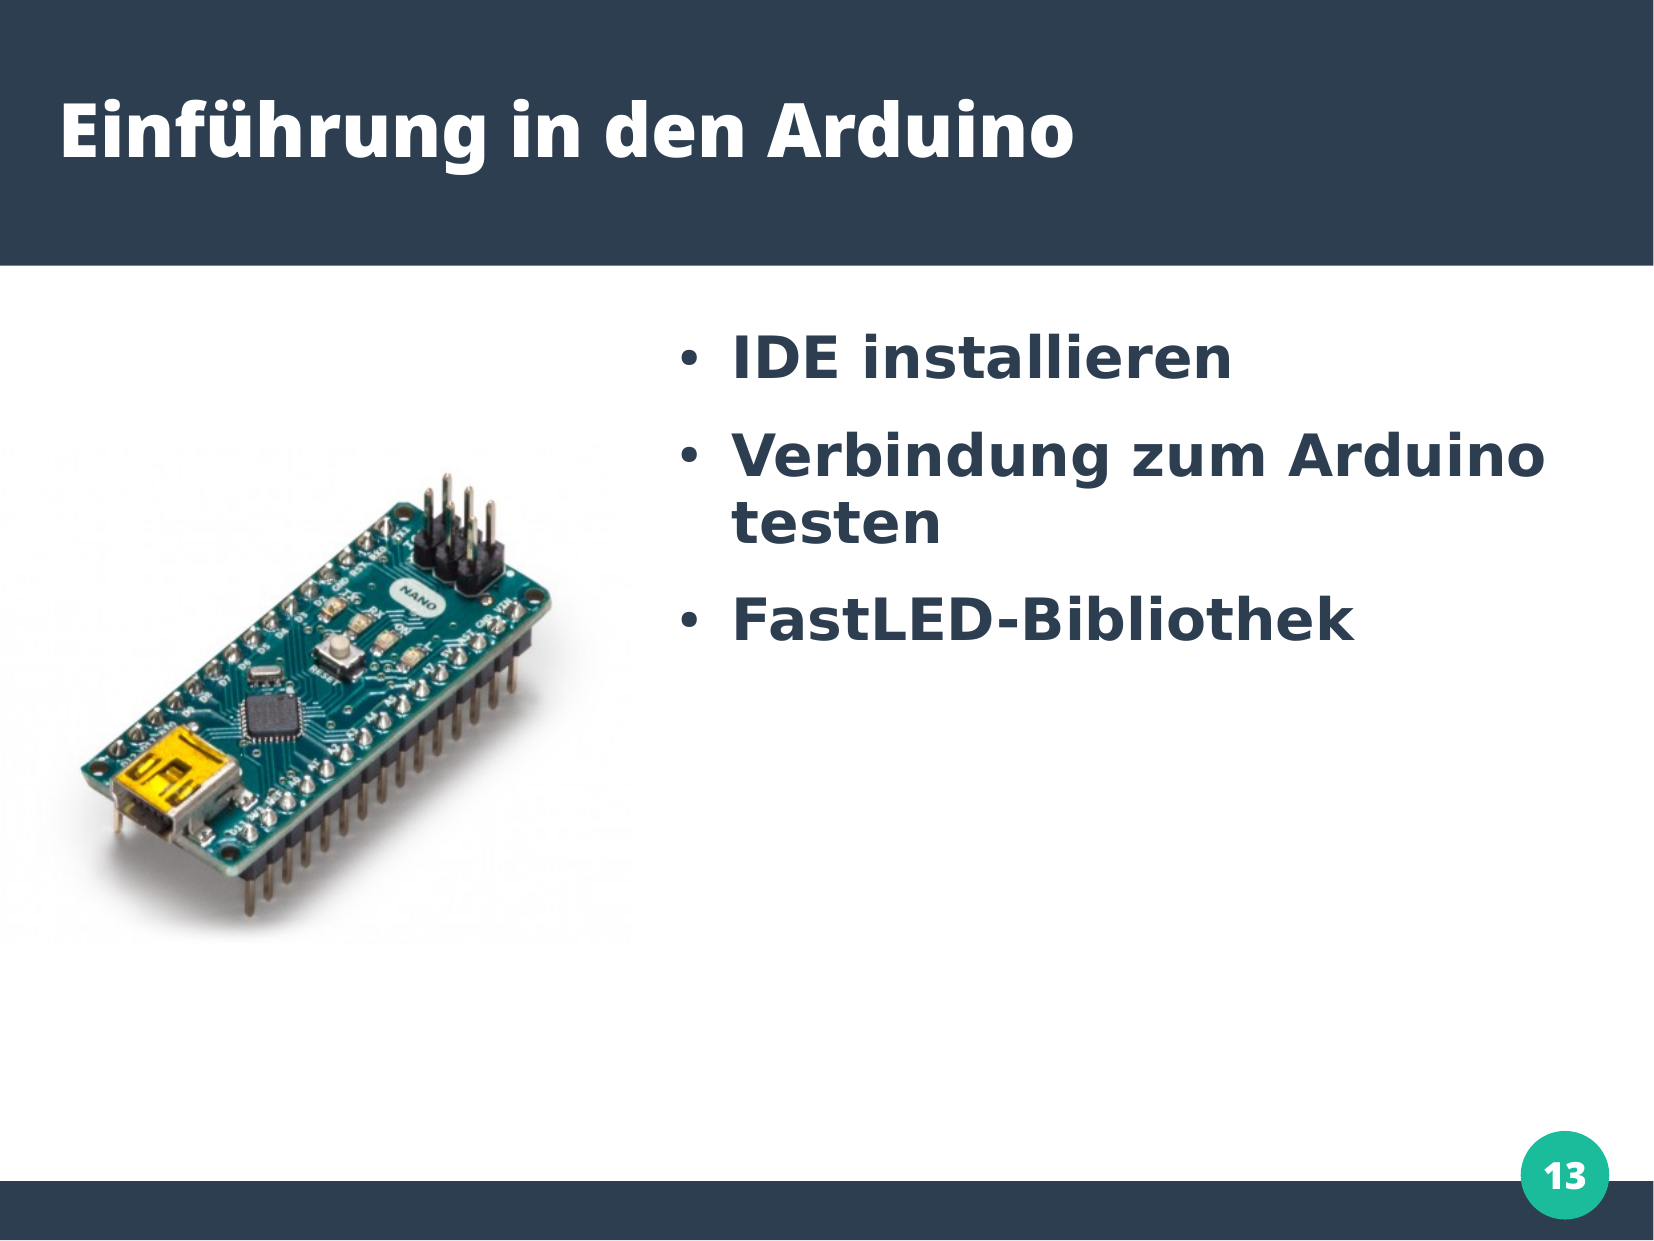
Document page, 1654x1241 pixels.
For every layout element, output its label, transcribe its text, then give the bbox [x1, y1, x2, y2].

picture [0, 446, 648, 946]
list IDE installieren Verbindung zum Arduino testen FastLED-Bibliothek [660, 324, 1654, 1152]
title Einführung in den Arduino [59, 49, 1595, 207]
